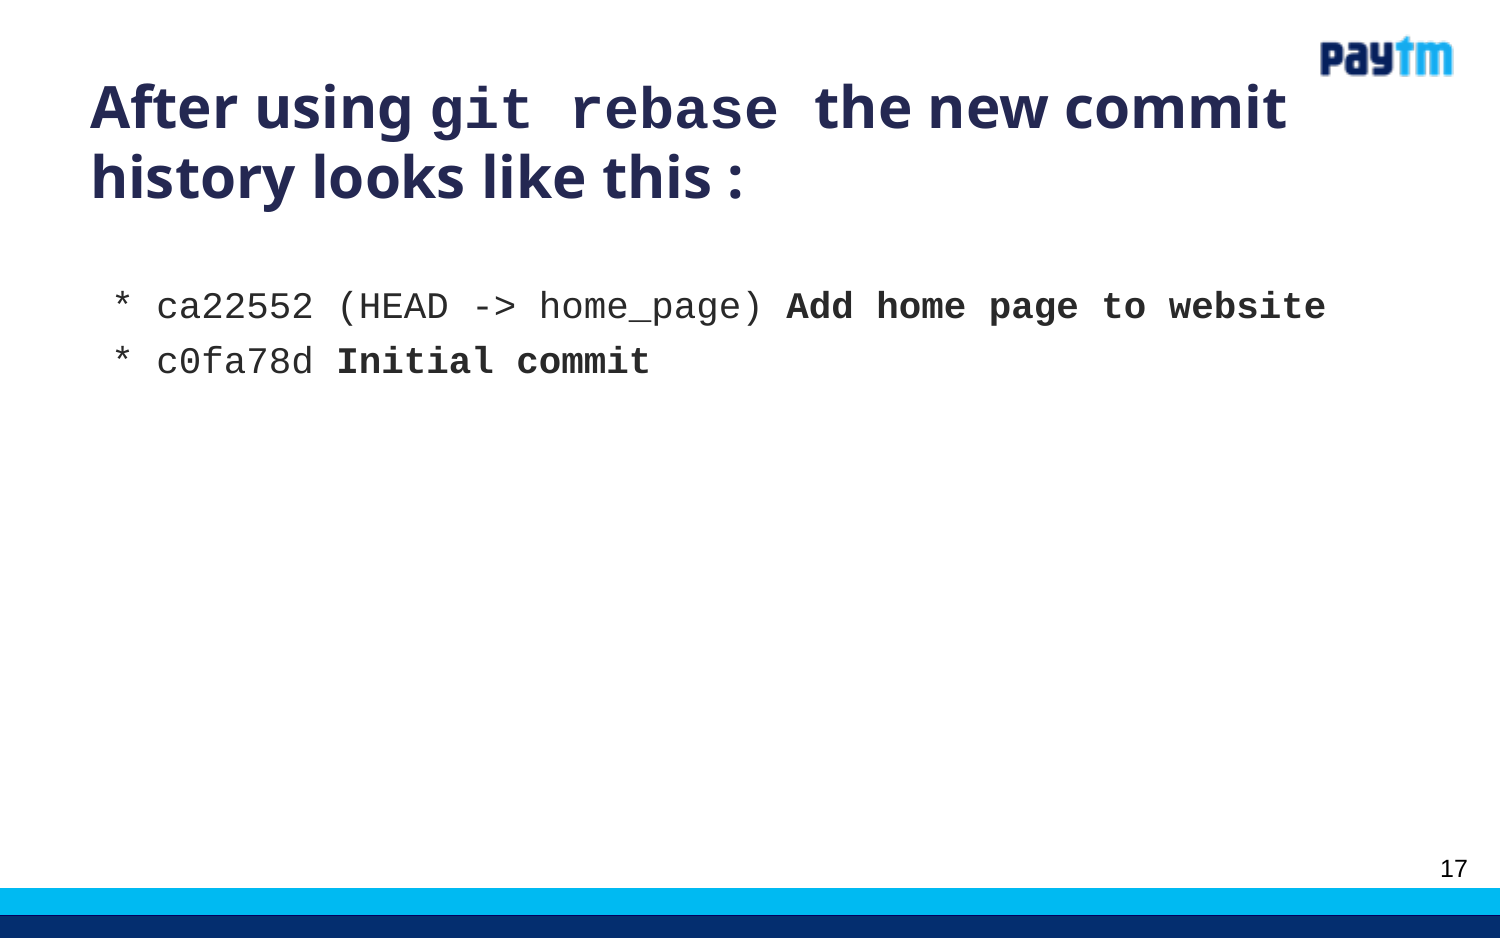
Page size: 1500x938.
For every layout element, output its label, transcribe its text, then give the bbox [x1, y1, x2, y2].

list * ca22552 (HEAD -> home_page) Add home page to website * c0fa78d Initial commit [75, 218, 1500, 886]
title After using git rebase the new commit history looks like this : [75, 72, 1425, 209]
picture [0, 916, 1500, 938]
slide_number 1 [1383, 845, 1484, 891]
picture [1319, 33, 1456, 79]
